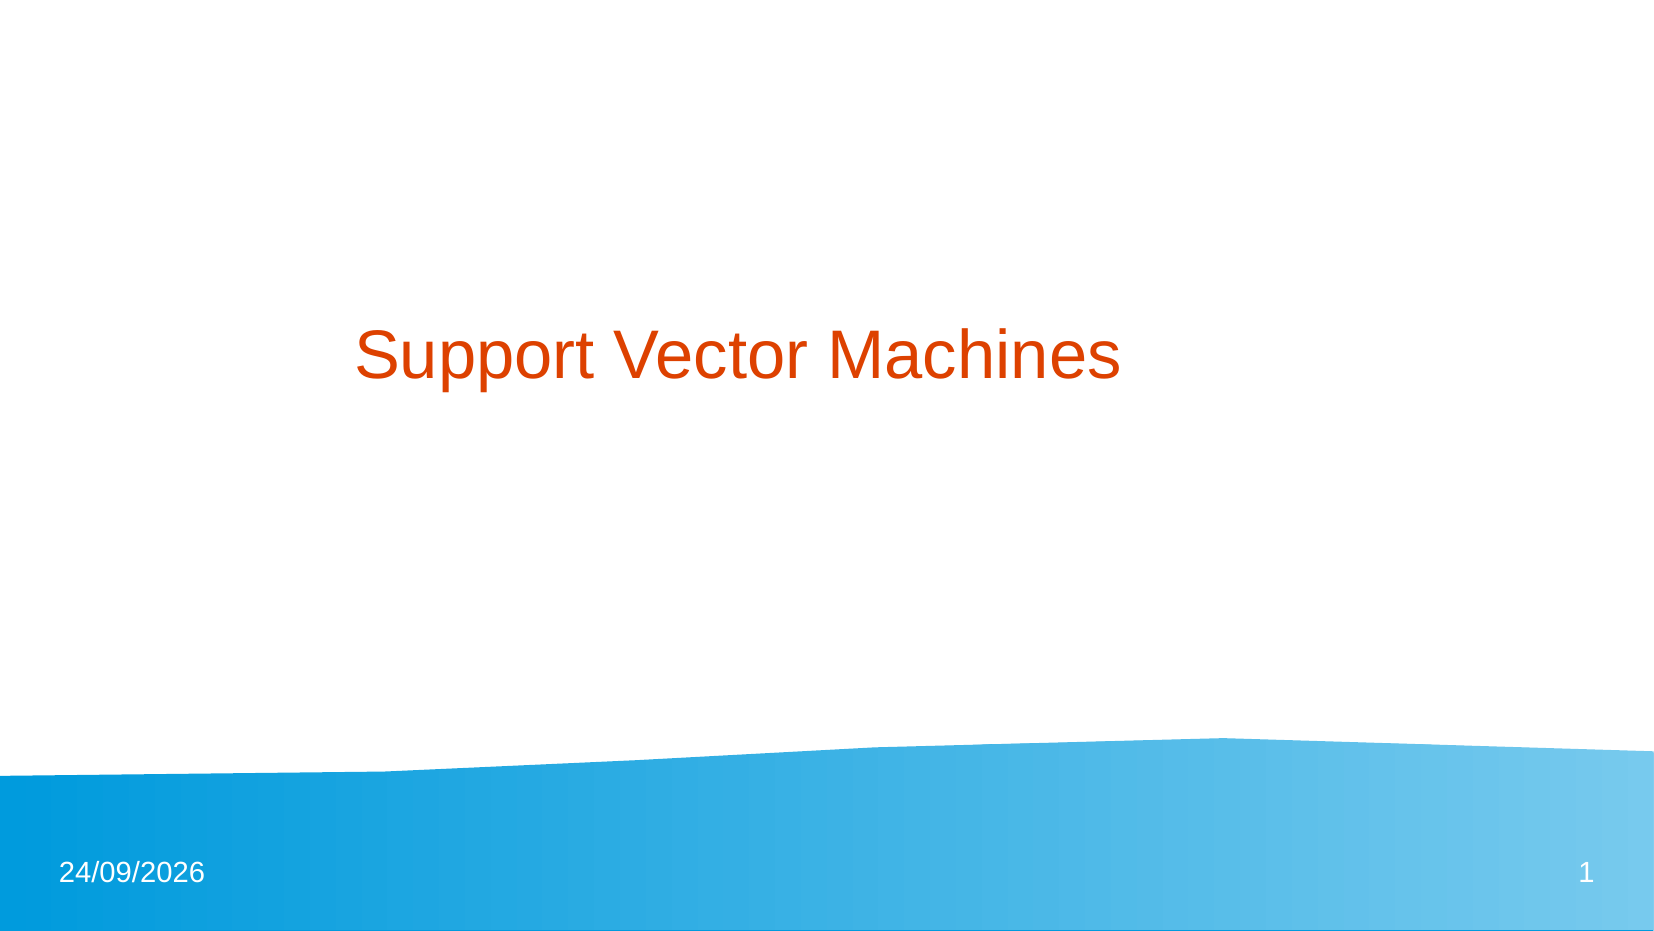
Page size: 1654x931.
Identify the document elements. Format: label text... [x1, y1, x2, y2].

title Support Vector Machines [0, 265, 1477, 443]
